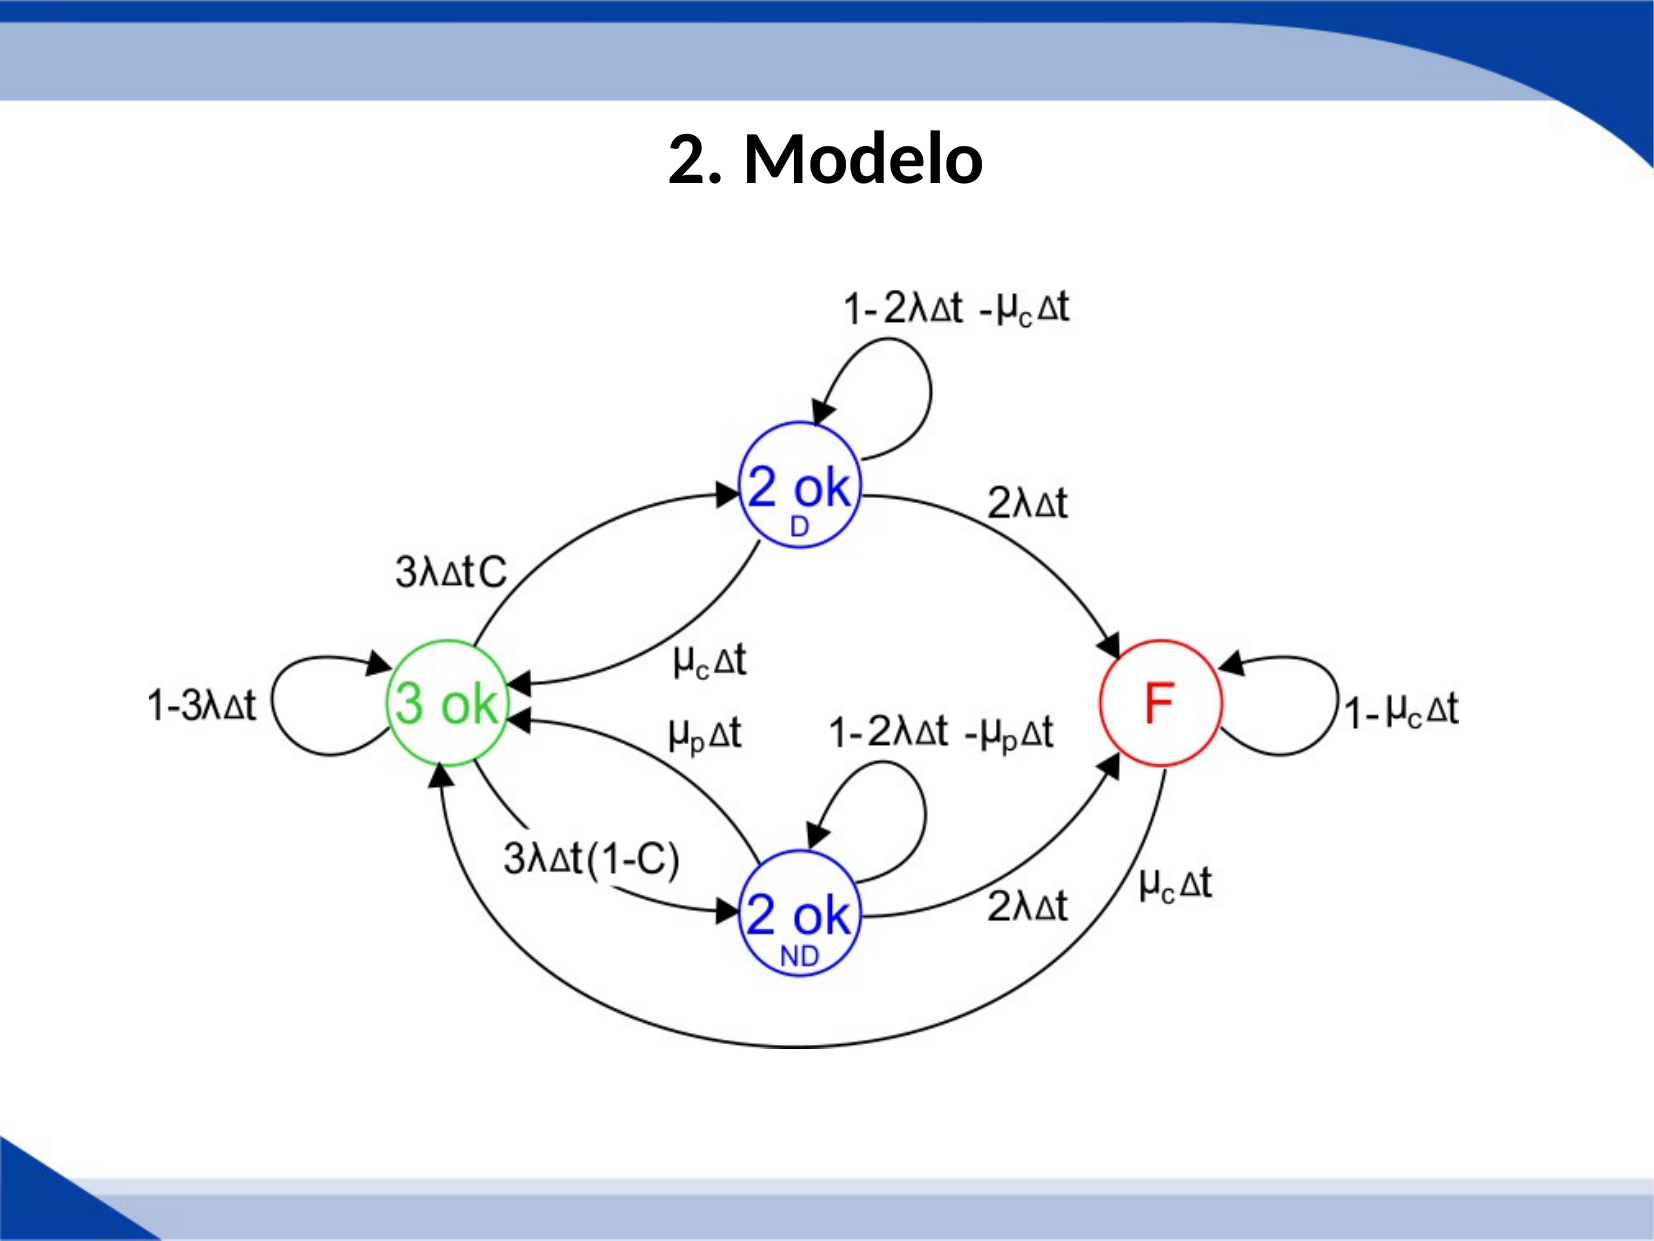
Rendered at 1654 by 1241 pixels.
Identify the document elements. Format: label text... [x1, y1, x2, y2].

picture [0, 0, 1654, 1241]
title 2. Modelo [82, 49, 1571, 257]
